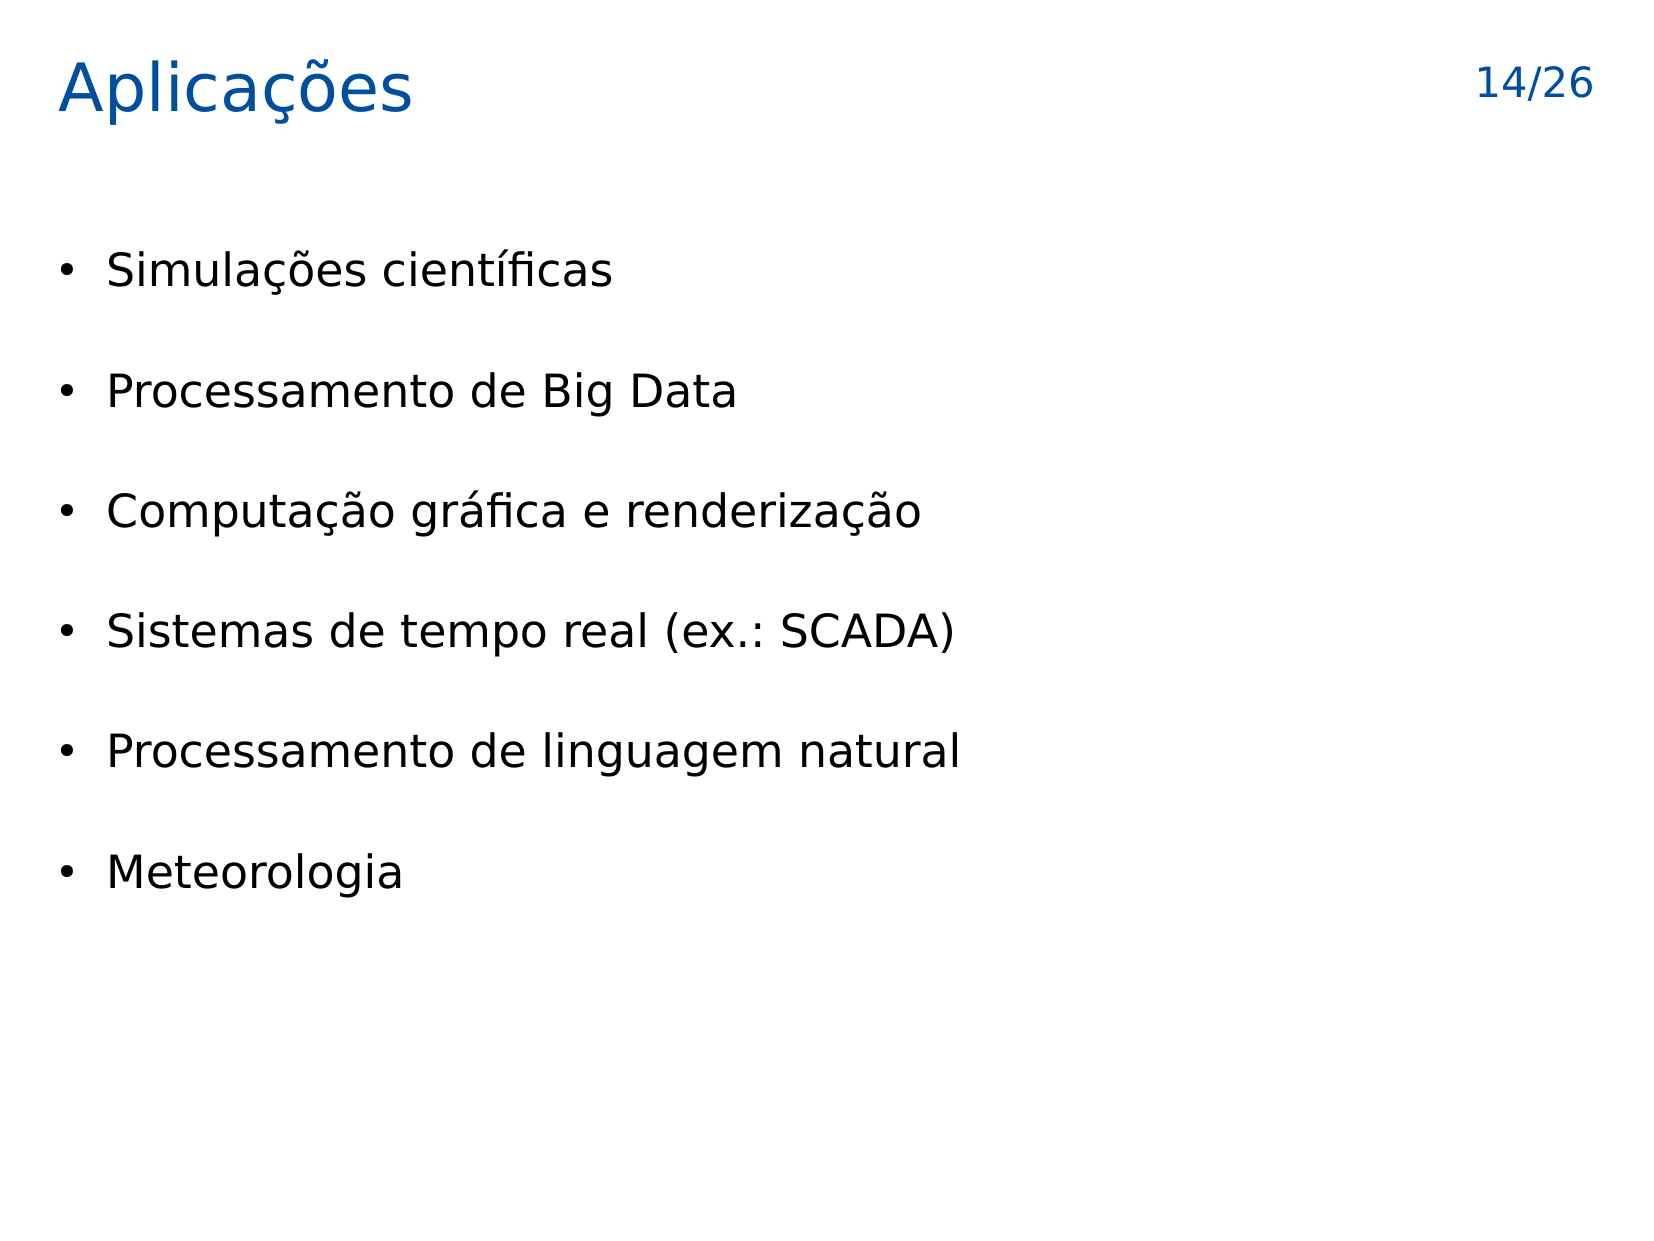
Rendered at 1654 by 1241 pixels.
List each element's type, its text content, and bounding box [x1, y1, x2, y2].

list Simulações científicas Processamento de Big Data Computação gráfica e renderização Sistemas de tempo real (ex.: SCADA) Processamento de linguagem natural Meteorologia [59, 236, 1595, 1182]
title Aplicações [59, 29, 1625, 148]
